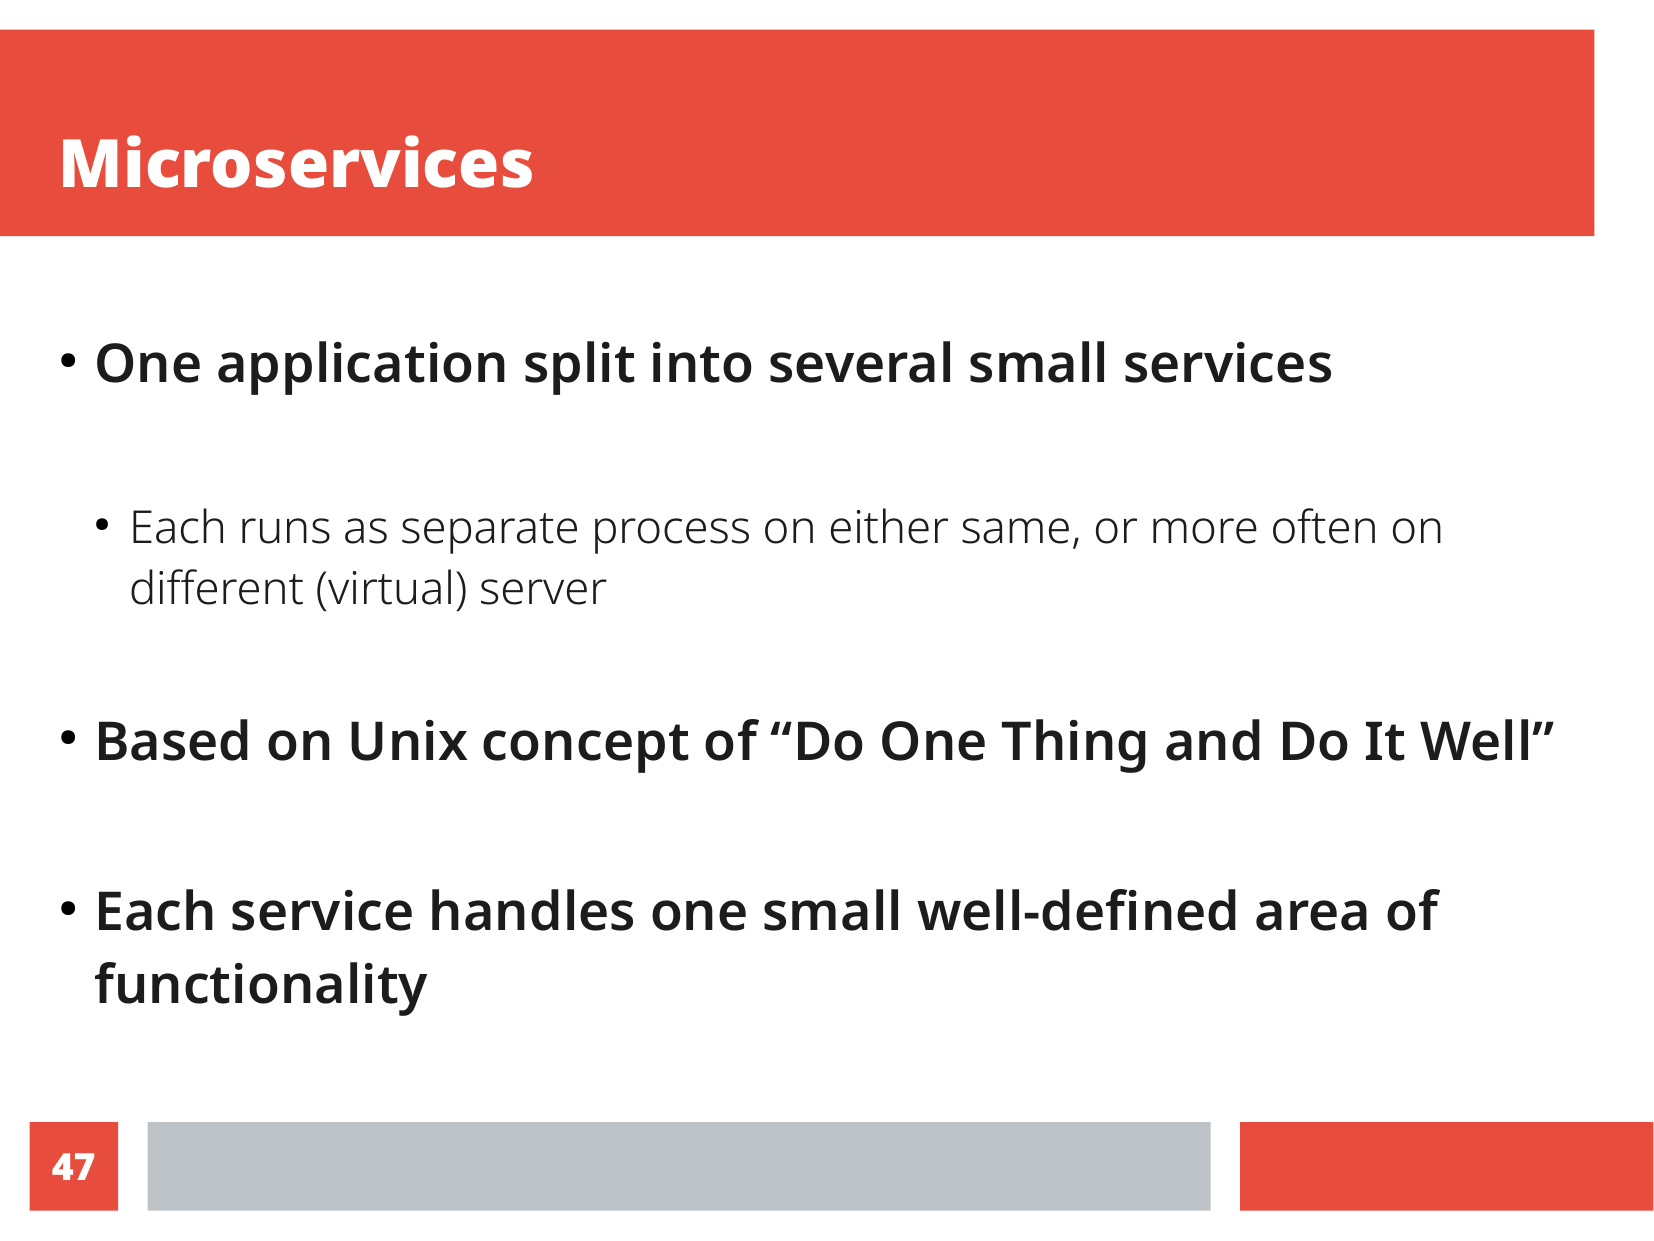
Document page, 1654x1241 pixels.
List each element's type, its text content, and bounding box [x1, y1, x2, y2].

list One application split into several small services Each runs as separate process on either same, or more often on different (virtual) server Based on Unix concept of “Do One Thing and Do It Well” Each service handles one small well-defined area of functionality [59, 324, 1565, 1093]
title Microservices [59, 59, 1595, 207]
